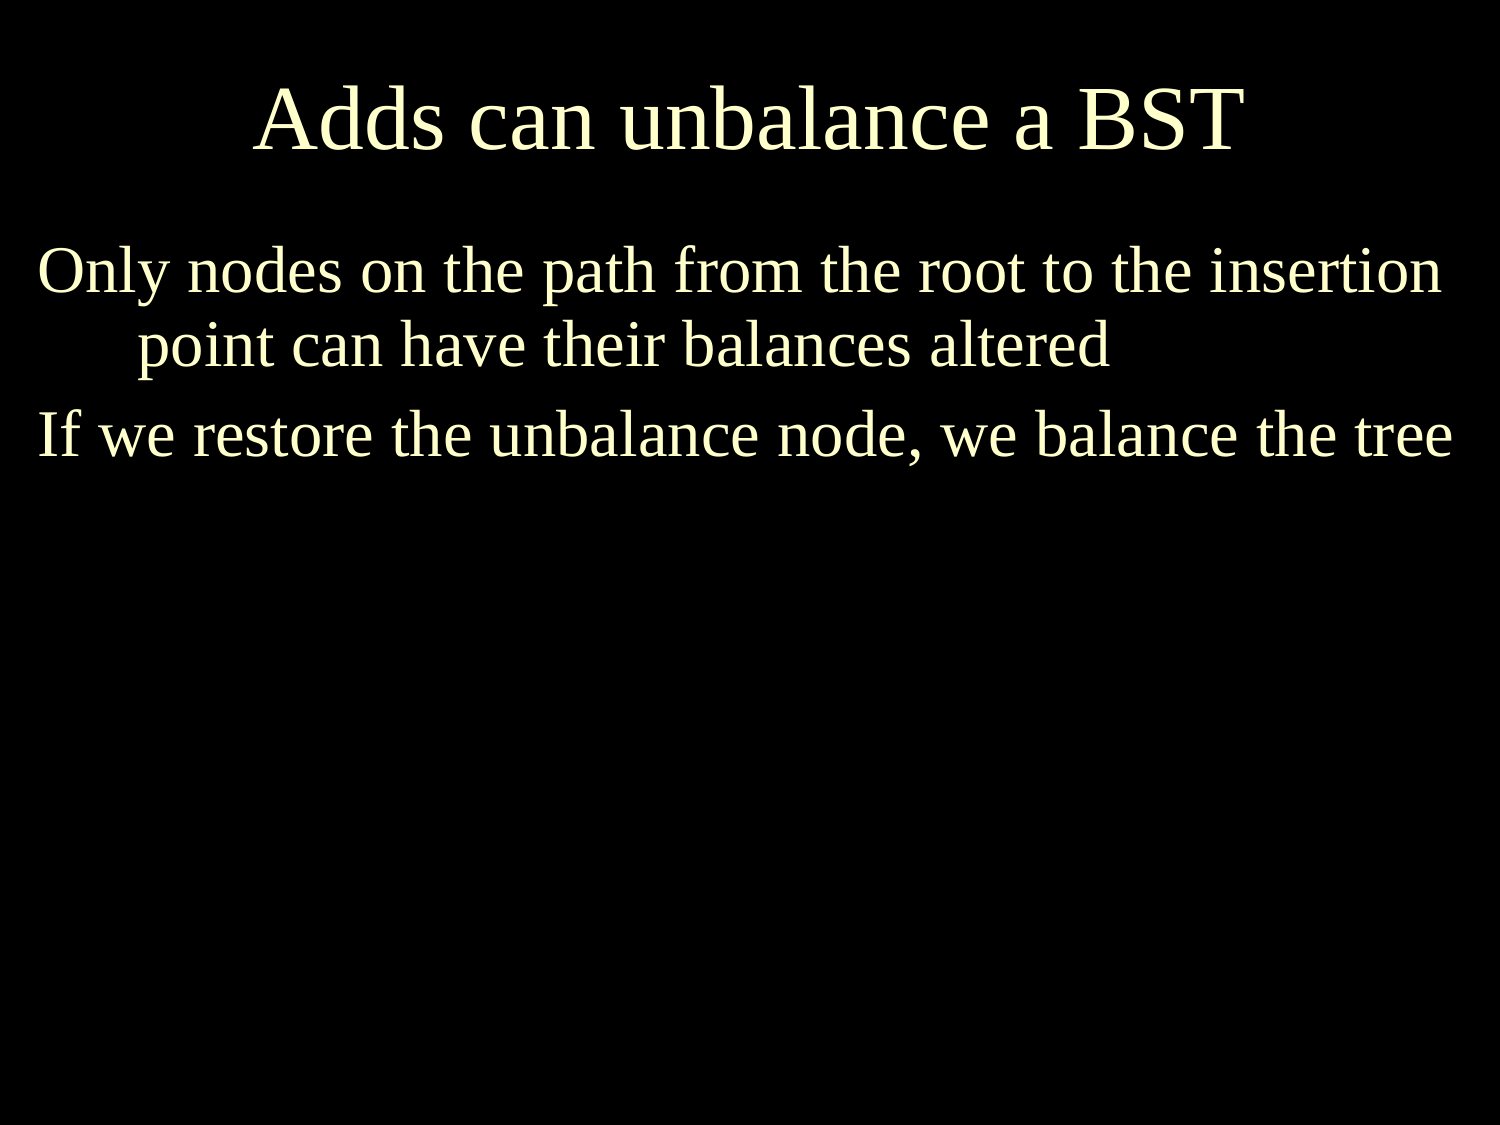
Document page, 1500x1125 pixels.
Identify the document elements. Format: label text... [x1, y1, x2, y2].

list Only nodes on the path from the root to the insertion point can have their balances altered If we restore the unbalance node, we balance the tree [22, 224, 1482, 1026]
title Adds can unbalance a BST [21, 50, 1479, 188]
